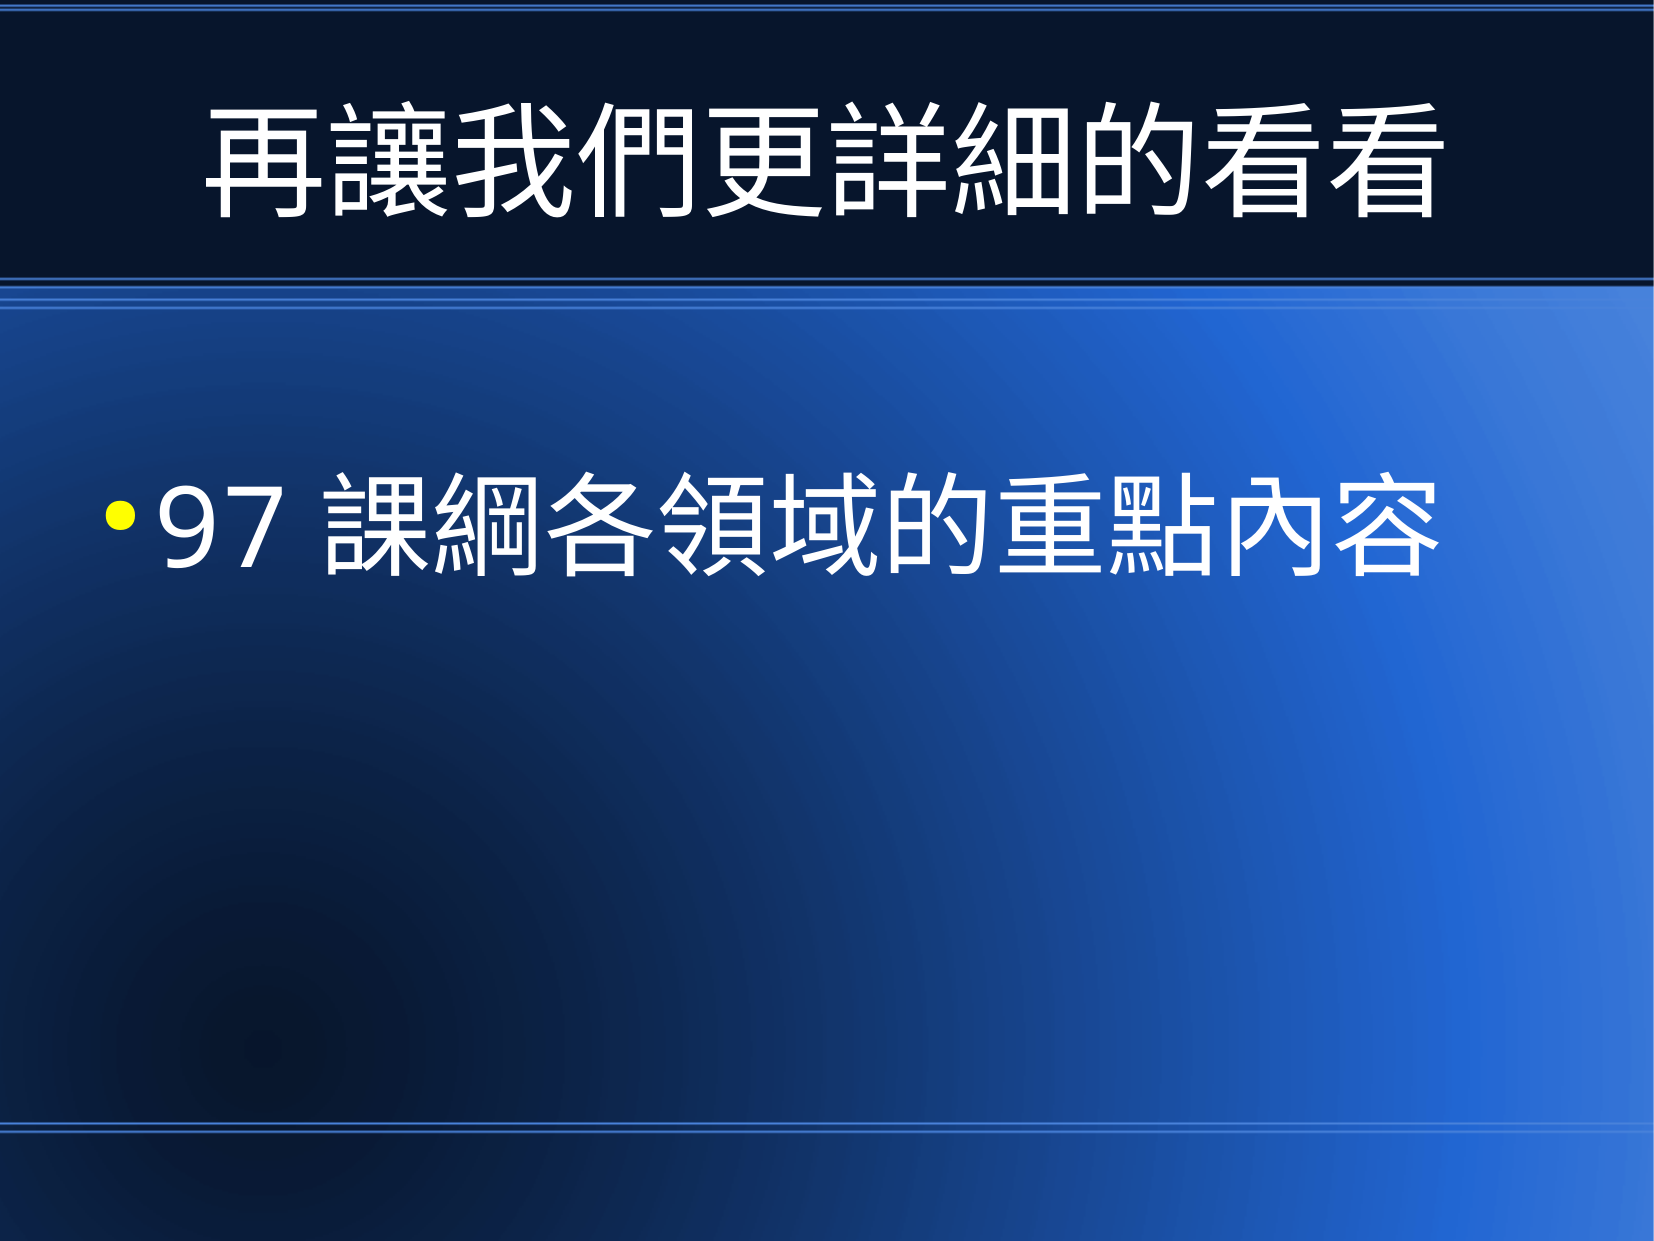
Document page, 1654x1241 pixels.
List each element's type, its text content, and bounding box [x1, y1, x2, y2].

title 再讓我們更詳細的看看 [82, 49, 1571, 257]
picture [0, 0, 1654, 1241]
list 97課綱各領域的重點內容 [82, 355, 1571, 1241]
